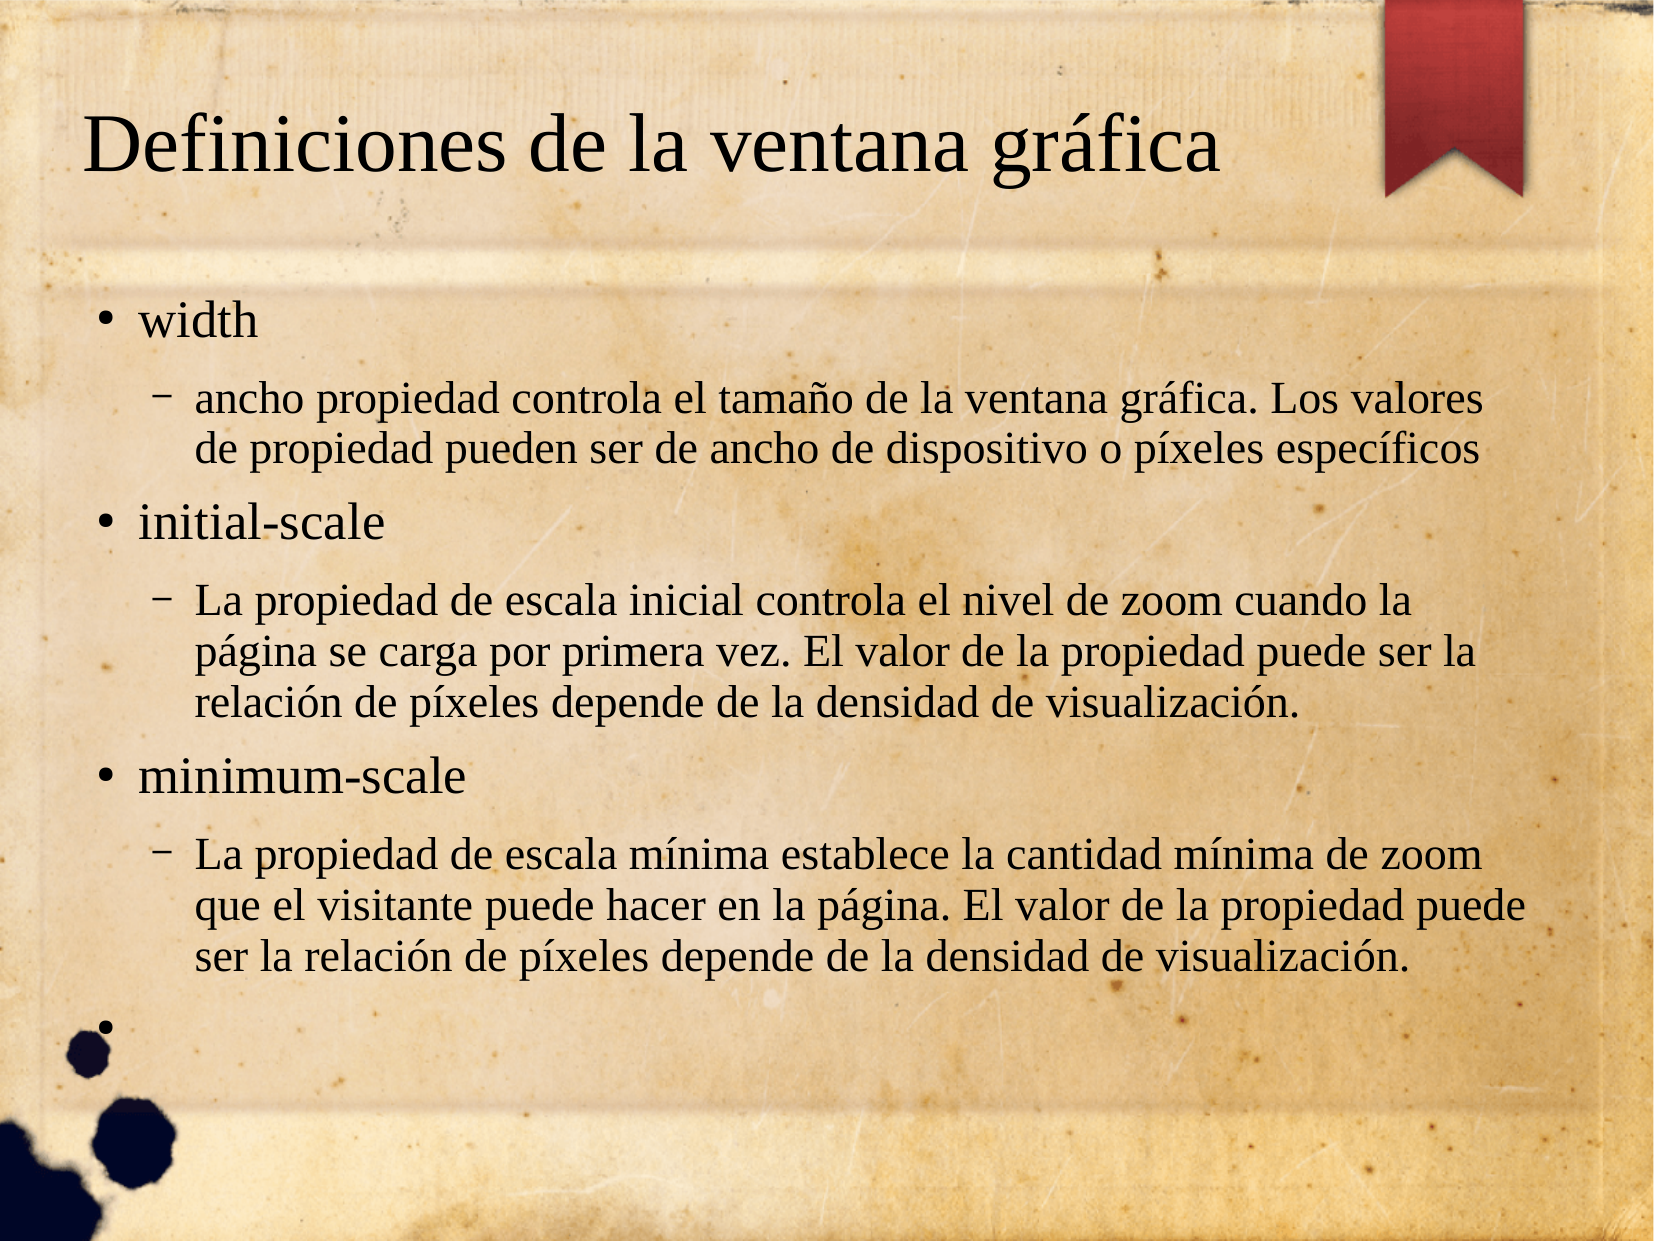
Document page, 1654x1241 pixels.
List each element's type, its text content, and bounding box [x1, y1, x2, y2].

picture [0, 0, 1654, 1241]
title Definiciones de la ventana gráfica [82, 49, 1347, 237]
list width ancho propiedad controla el tamaño de la ventana gráfica. Los valores de propiedad pueden ser de ancho de dispositivo o píxeles específicos initial-scale La propiedad de escala inicial controla el nivel de zoom cuando la página se carga por primera vez. El valor de la propiedad puede ser la relación de píxeles depende de la densidad de visualización. minimum-scale La propiedad de escala mínima establece la cantidad mínima de zoom que el visitante puede hacer en la página. El valor de la propiedad puede ser la relación de píxeles depende de la densidad de visualización. [82, 290, 1538, 1010]
